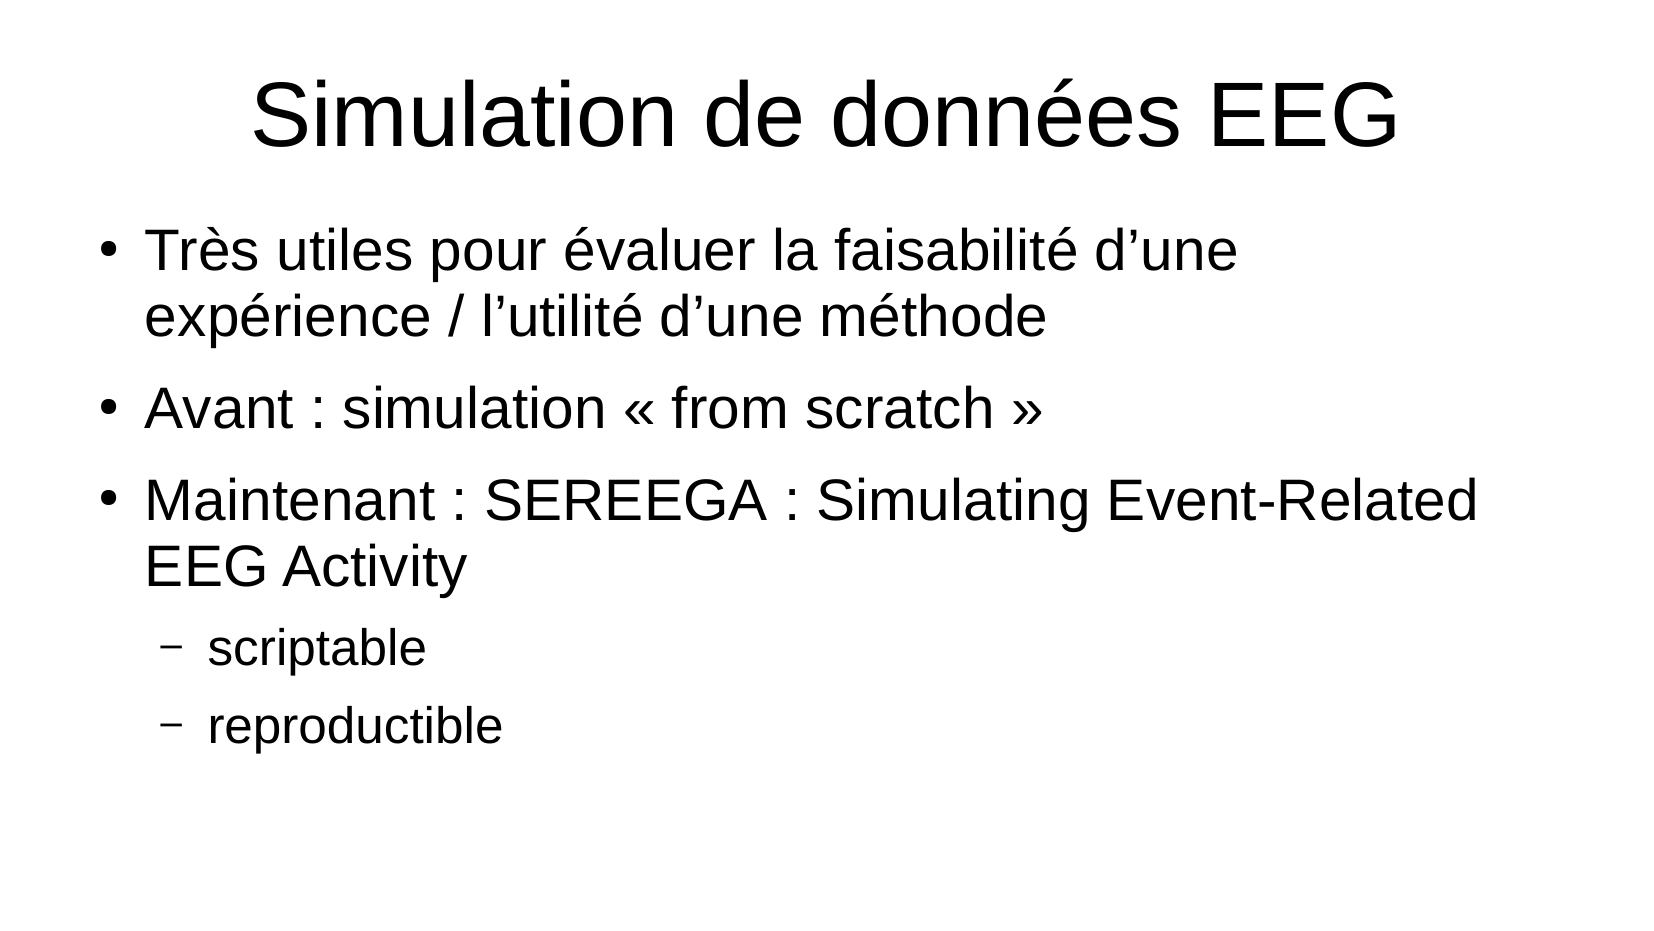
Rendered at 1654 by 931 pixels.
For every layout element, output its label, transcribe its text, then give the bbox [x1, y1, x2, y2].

list Très utiles pour évaluer la faisabilité d’une expérience / l’utilité d’une méthode Avant : simulation « from scratch » Maintenant : SEREEGA : Simulating Event-Related EEG Activity scriptable reproductible [82, 217, 1571, 758]
title Simulation de données EEG [82, 37, 1571, 193]
